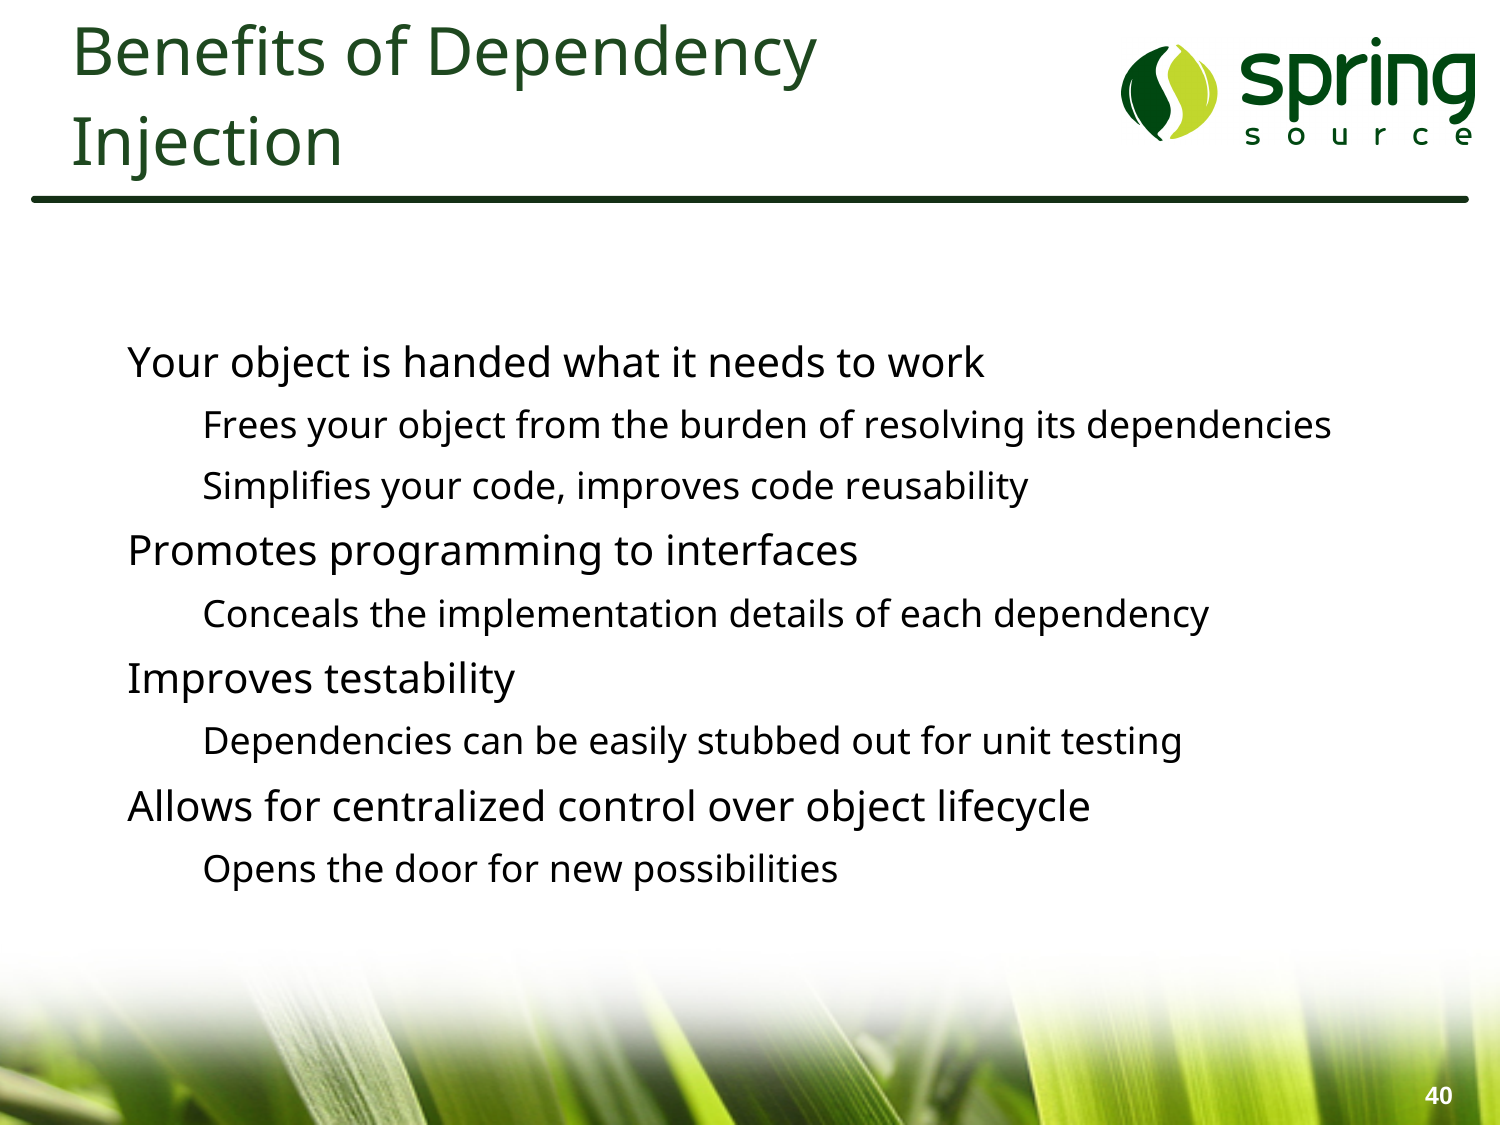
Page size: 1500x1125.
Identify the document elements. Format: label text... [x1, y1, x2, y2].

title Benefits of Dependency Injection [56, 5, 1089, 184]
picture [0, 944, 1500, 1125]
picture [1121, 37, 1475, 145]
list Your object is handed what it needs to work Frees your object from the burden of resolving its dependencies Simplifies your code, improves code reusability Promotes programming to interfaces Conceals the implementation details of each dependency Improves testability Dependencies can be easily stubbed out for unit testing Allows for centralized control over object lifecycle Opens the door for new possibilities [112, 324, 1401, 1001]
